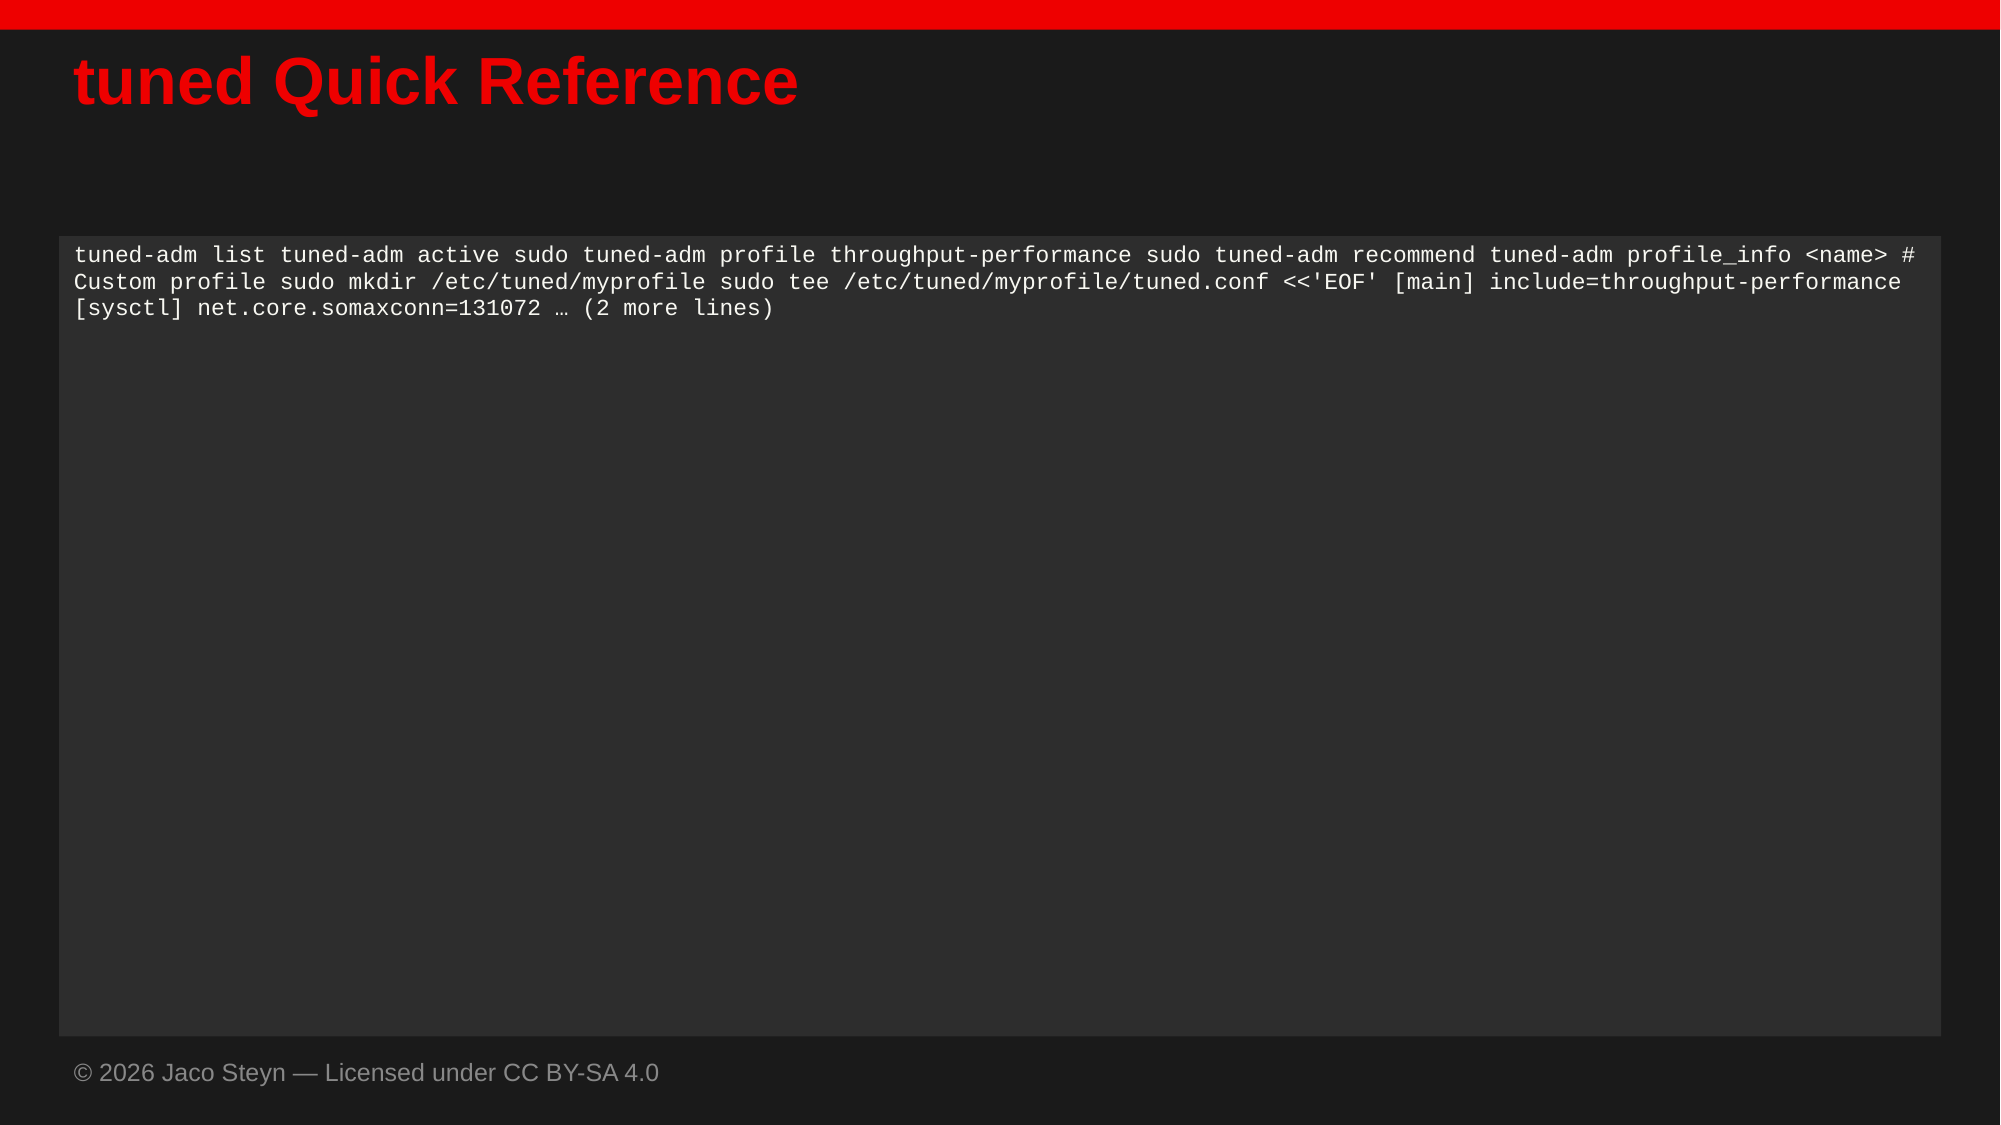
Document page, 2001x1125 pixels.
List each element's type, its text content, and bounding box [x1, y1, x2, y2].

text_box [0, 0, 2001, 30]
text_box tuned-adm list tuned-adm active sudo tuned-adm profile throughput-performance sudo tuned-adm recommend tuned-adm profile_info <name> # Custom profile sudo mkdir /etc/tuned/myprofile sudo tee /etc/tuned/myprofile/tuned.conf <<'EOF' [main] include=throughput-performance [sysctl] net.core.somaxconn=131072 … (2 more lines) [59, 236, 1942, 1037]
text_box tuned Quick Reference [59, 36, 1942, 208]
text_box © 2026 Jaco Steyn — Licensed under CC BY-SA 4.0 [59, 1051, 1942, 1093]
